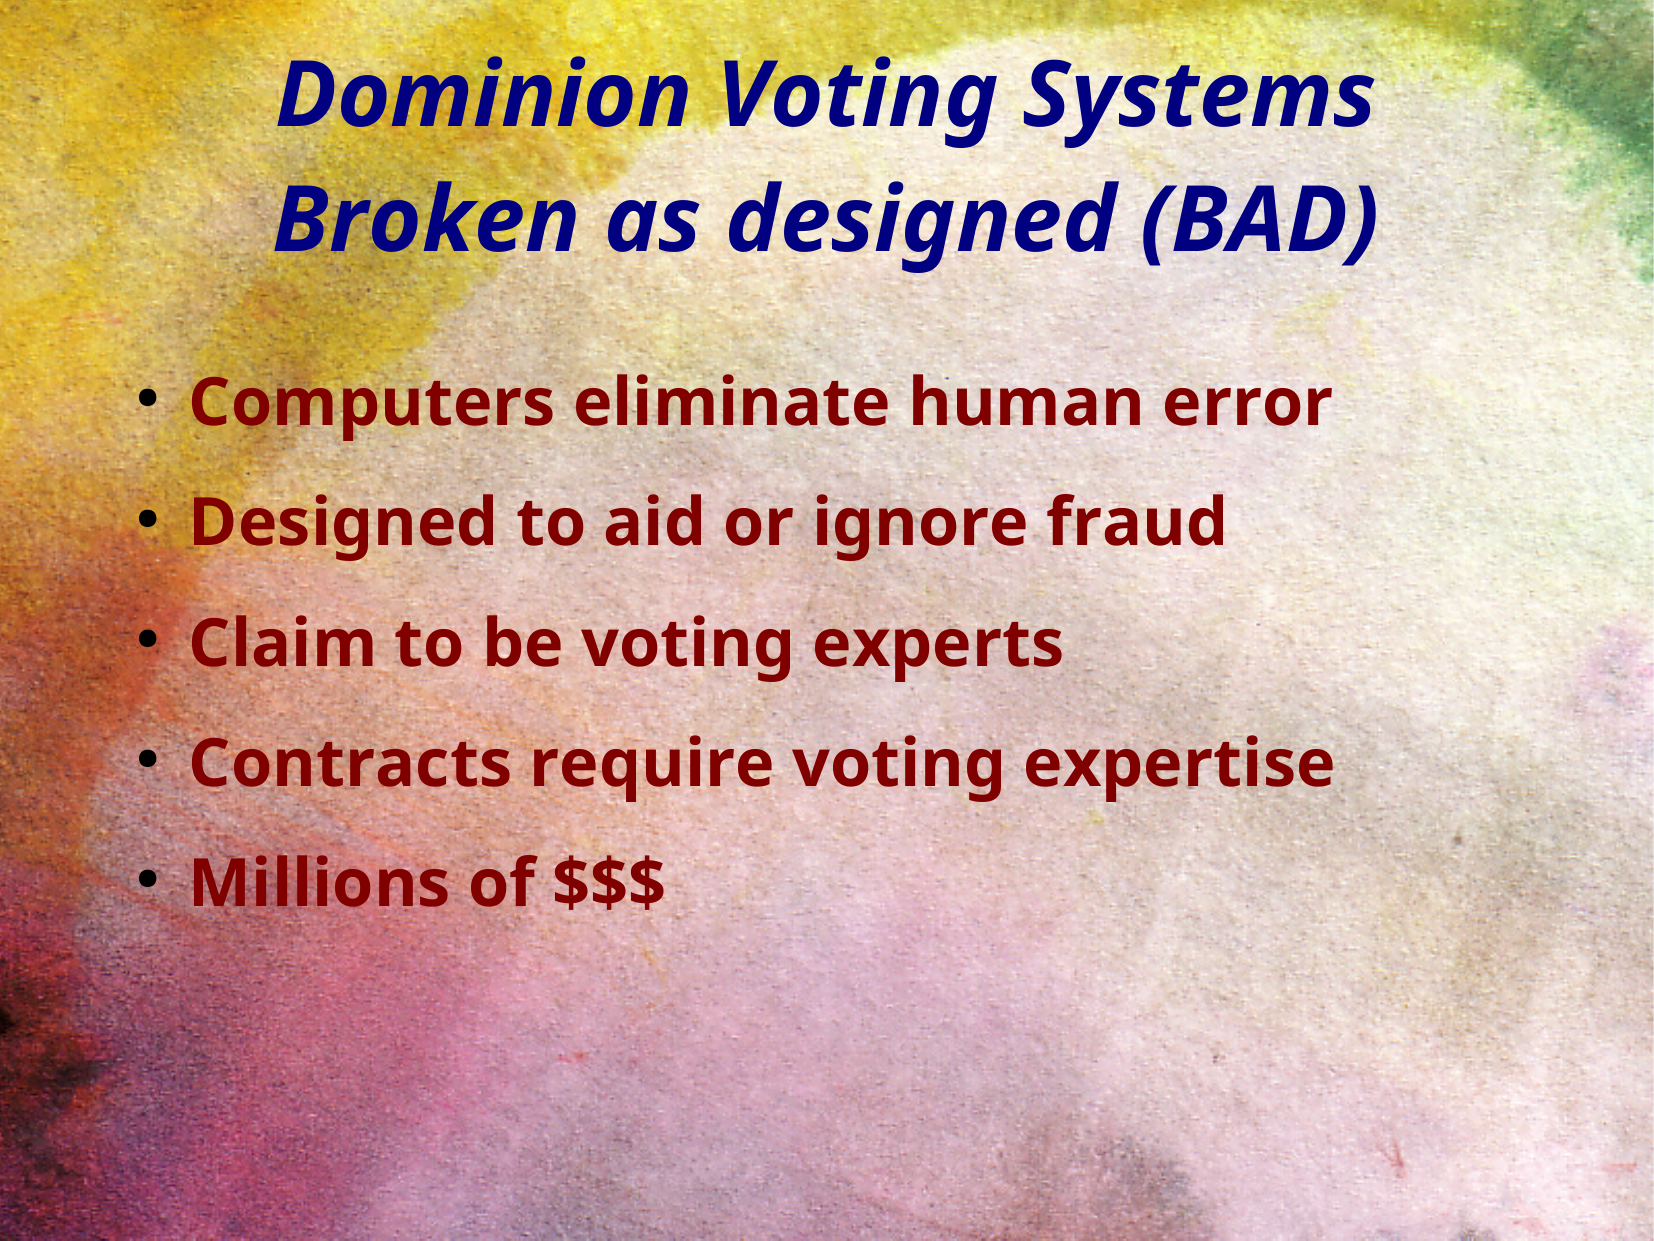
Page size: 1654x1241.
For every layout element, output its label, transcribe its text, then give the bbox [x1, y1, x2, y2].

picture [0, 0, 1654, 1241]
list Computers eliminate human error Designed to aid or ignore fraud Claim to be voting experts Contracts require voting expertise Millions of $$$ [118, 354, 1571, 1109]
title Dominion Voting Systems Broken as designed (BAD) [82, 45, 1571, 261]
